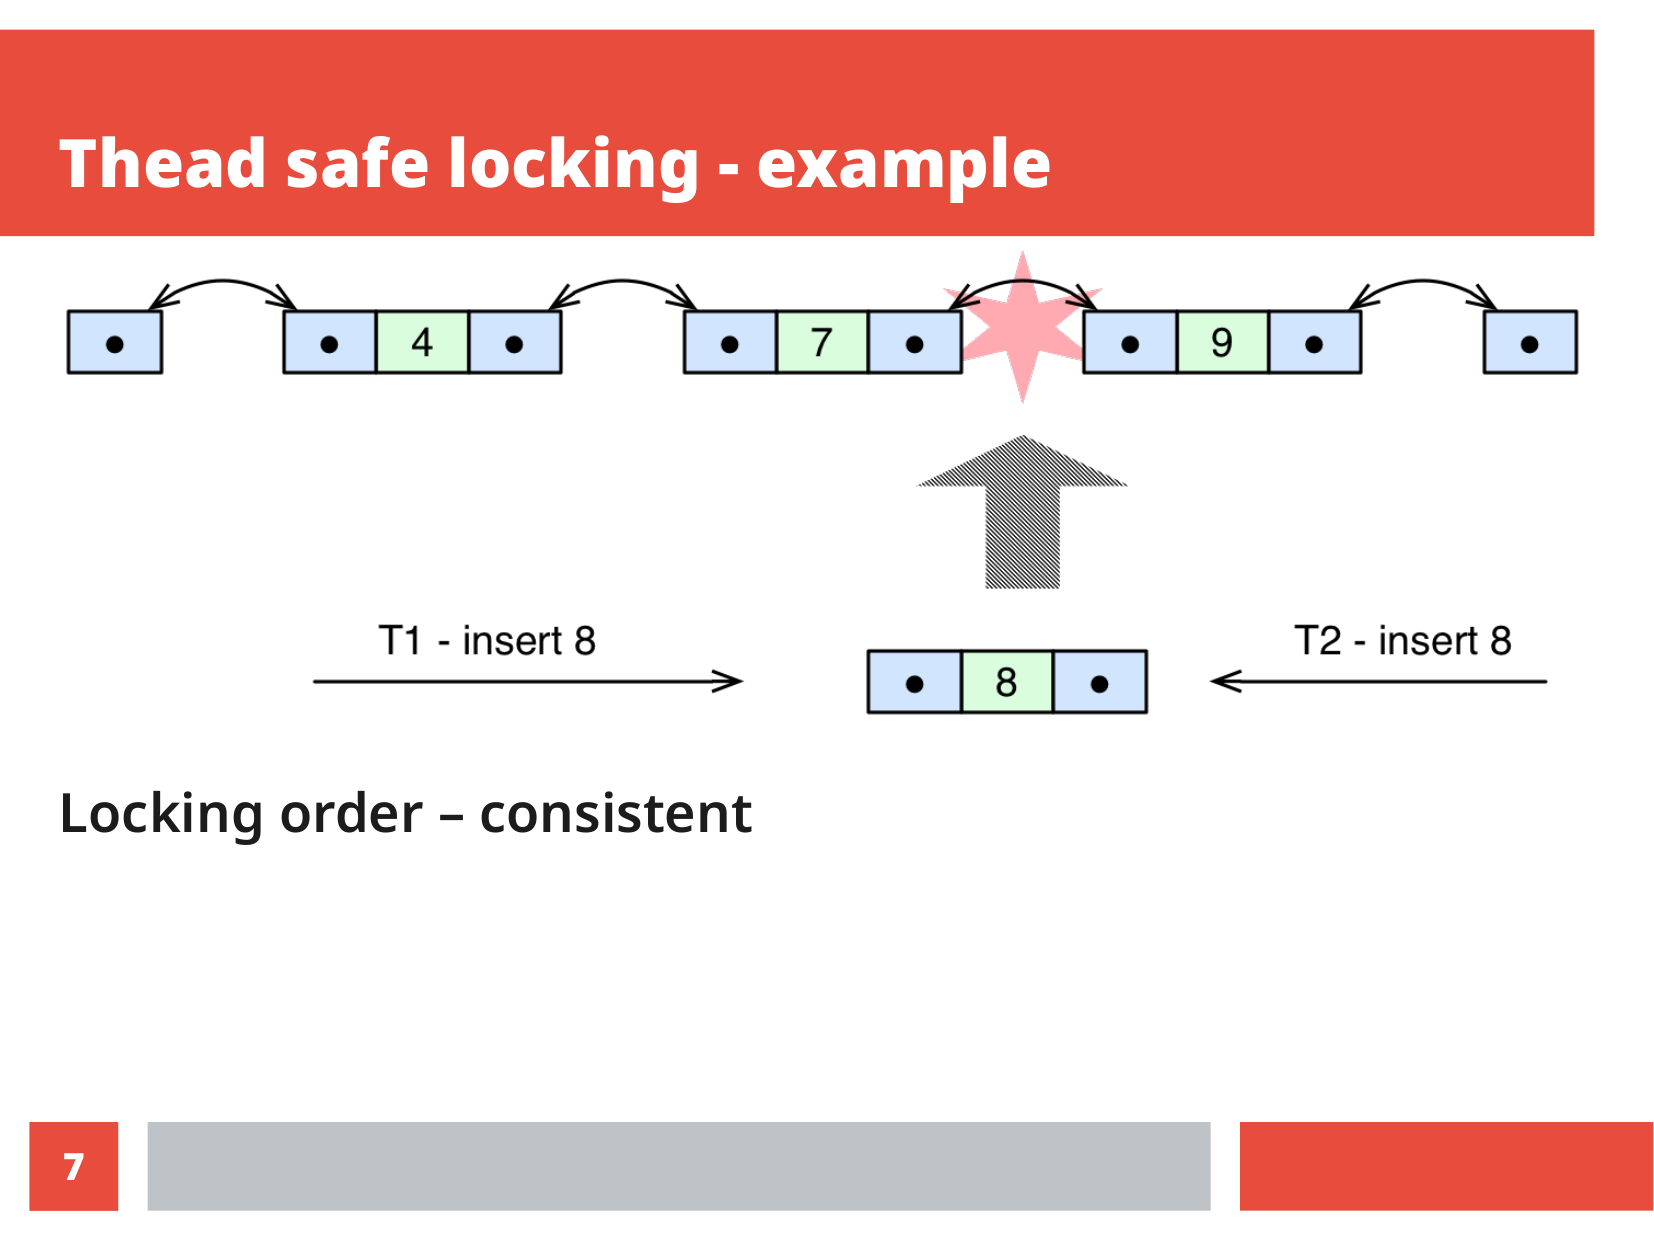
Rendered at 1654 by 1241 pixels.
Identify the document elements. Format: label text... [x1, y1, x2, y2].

title Thead safe locking - example [59, 59, 1595, 207]
list Locking order – consistent [59, 774, 1565, 1093]
picture [62, 250, 1583, 719]
